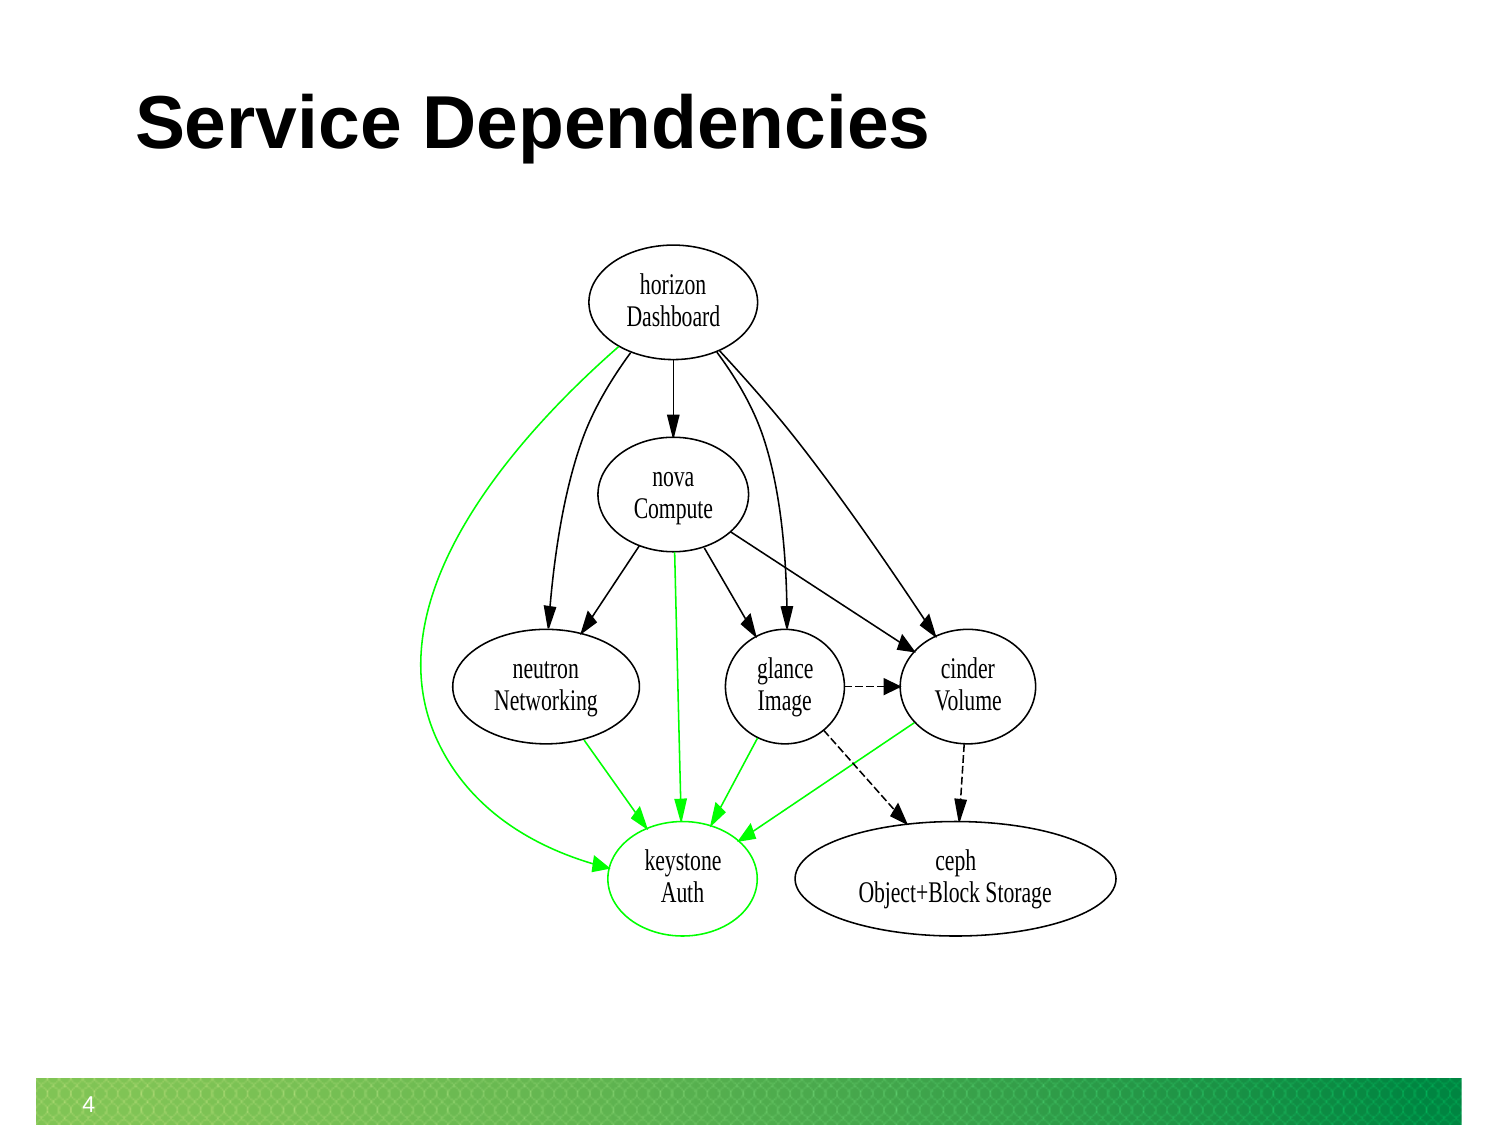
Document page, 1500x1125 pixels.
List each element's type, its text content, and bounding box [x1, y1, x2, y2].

title Service Dependencies [135, 41, 1372, 204]
picture [36, 1078, 1462, 1125]
picture [413, 236, 1123, 945]
